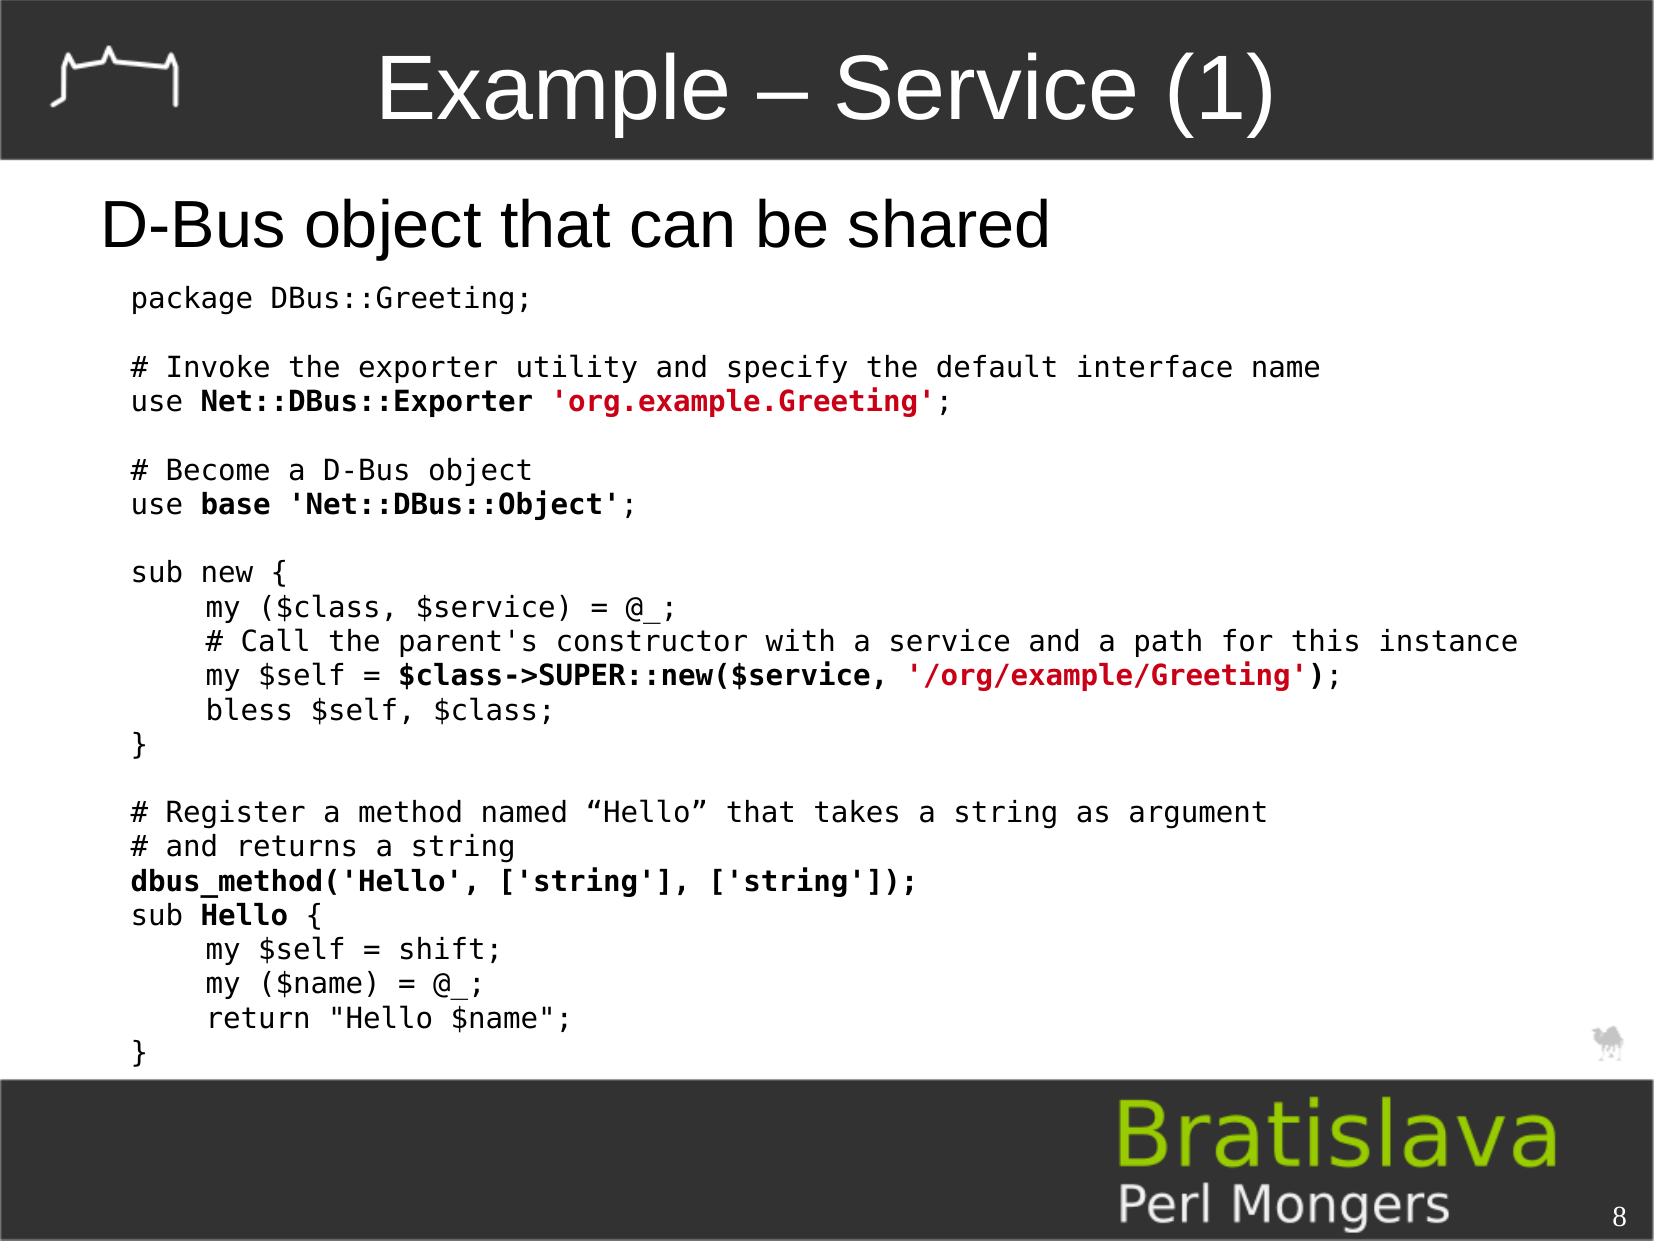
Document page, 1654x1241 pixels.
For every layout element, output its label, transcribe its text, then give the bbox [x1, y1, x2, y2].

text_box package DBus::Greeting; # Invoke the exporter utility and specify the default interface name use Net::DBus::Exporter 'org.example.Greeting'; # Become a D-Bus object use base 'Net::DBus::Object'; sub new { my ($class, $service) = @_; # Call the parent's constructor with a service and a path for this instance my $self = $class->SUPER::new($service, '/org/example/Greeting'); bless $self, $class; } # Register a method named “Hello” that takes a string as argument # and returns a string dbus_method('Hello', ['string'], ['string']); sub Hello { my $self = shift; my ($name) = @_; return "Hello $name"; } [115, 274, 1538, 1100]
picture [0, 0, 1654, 1241]
title Example – Service (1) [76, 36, 1577, 140]
list D-Bus object that can be shared [82, 187, 1576, 263]
